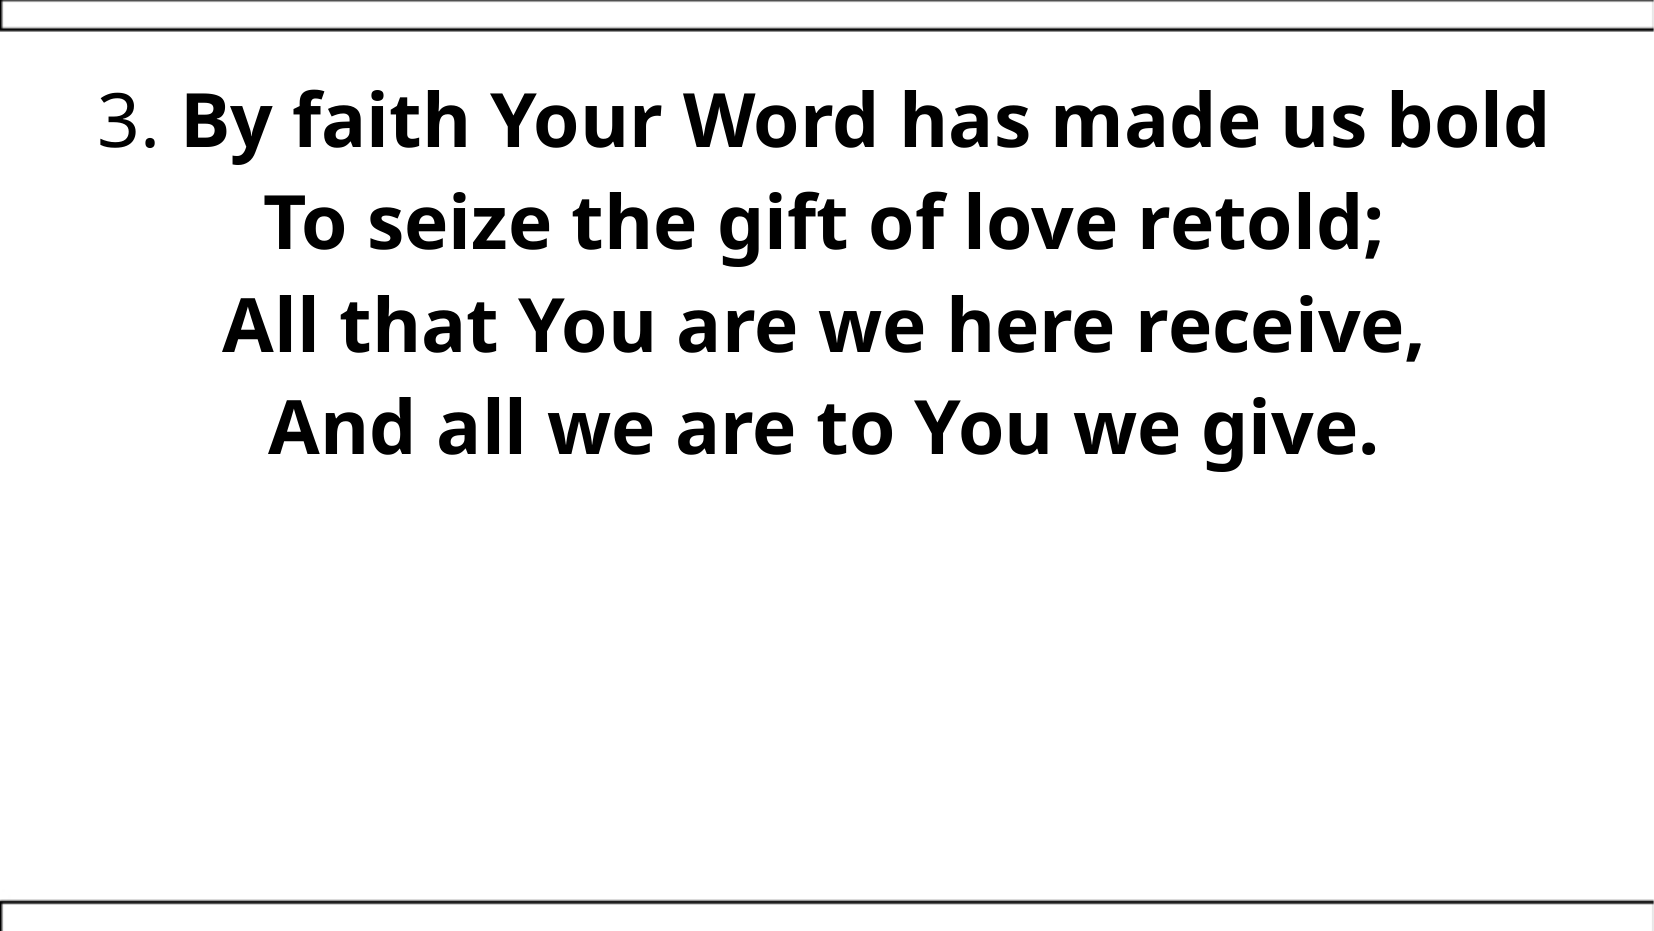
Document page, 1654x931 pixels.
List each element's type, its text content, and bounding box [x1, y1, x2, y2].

text_box 3. By faith Your Word has made us bold To seize the gift of love retold; All that You are we here receive, And all we are to You we give. [75, 60, 1576, 475]
picture [0, 0, 1654, 931]
